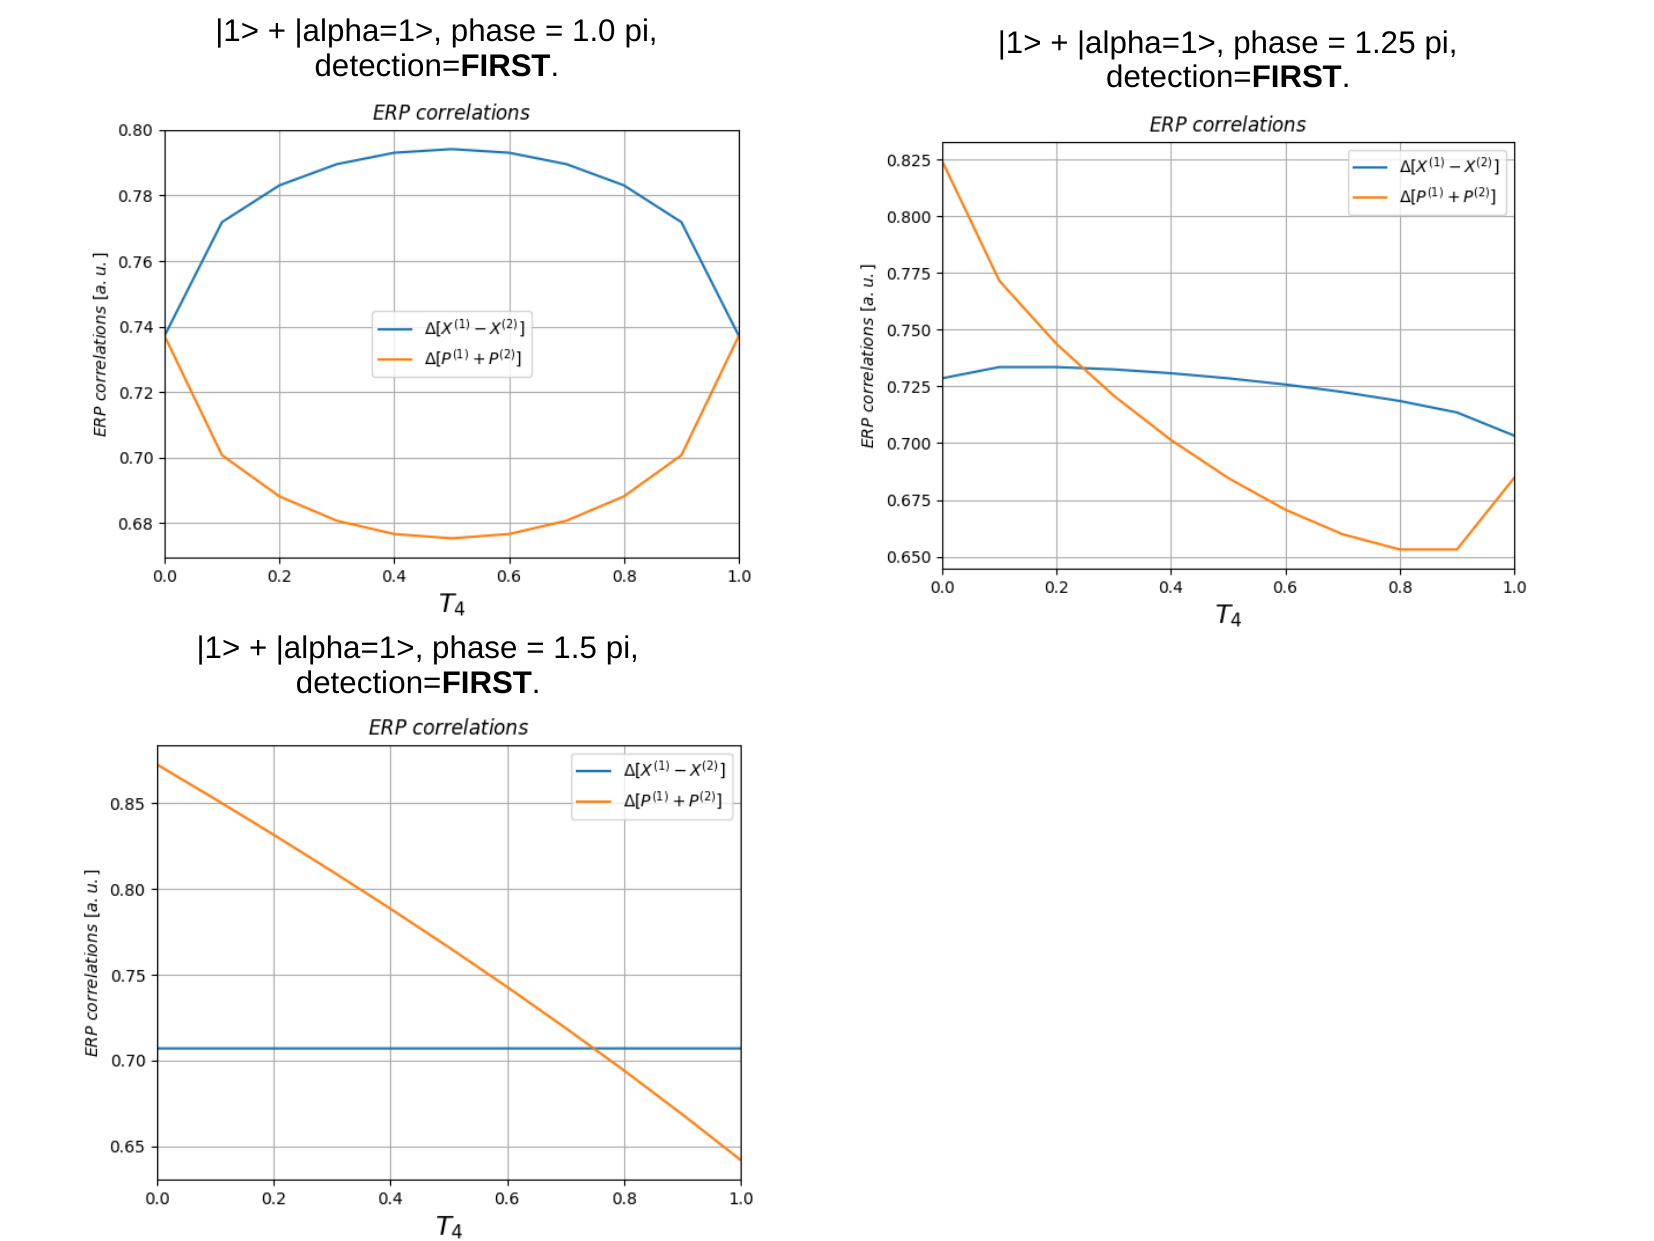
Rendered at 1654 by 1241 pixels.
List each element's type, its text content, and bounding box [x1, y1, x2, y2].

title |1> + |alpha=1>, phase = 1.0 pi, detection=FIRST. [153, 13, 721, 83]
picture [85, 94, 759, 619]
title |1> + |alpha=1>, phase = 1.25 pi, detection=FIRST. [944, 24, 1512, 95]
picture [75, 708, 761, 1241]
picture [850, 106, 1544, 630]
title |1> + |alpha=1>, phase = 1.5 pi, detection=FIRST. [134, 630, 702, 700]
